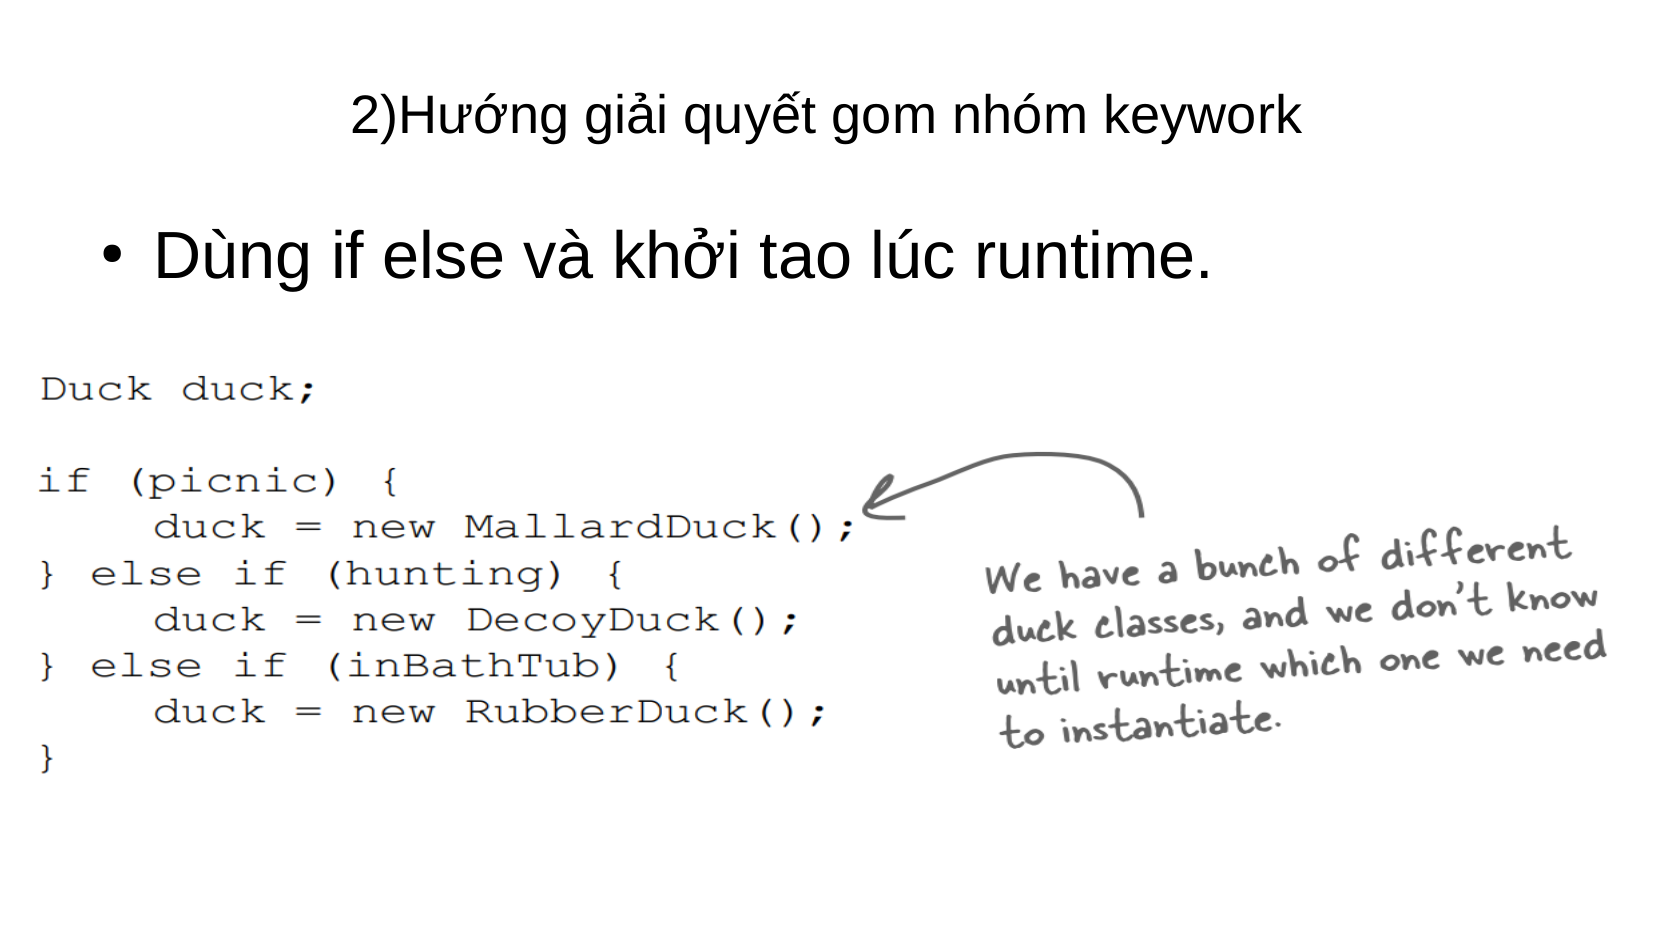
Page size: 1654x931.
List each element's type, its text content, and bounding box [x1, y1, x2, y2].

list Dùng if else và khởi tao lúc runtime. [82, 217, 1571, 359]
title 2)Hướng giải quyết gom nhóm keywork [82, 37, 1571, 193]
picture [30, 359, 1624, 781]
